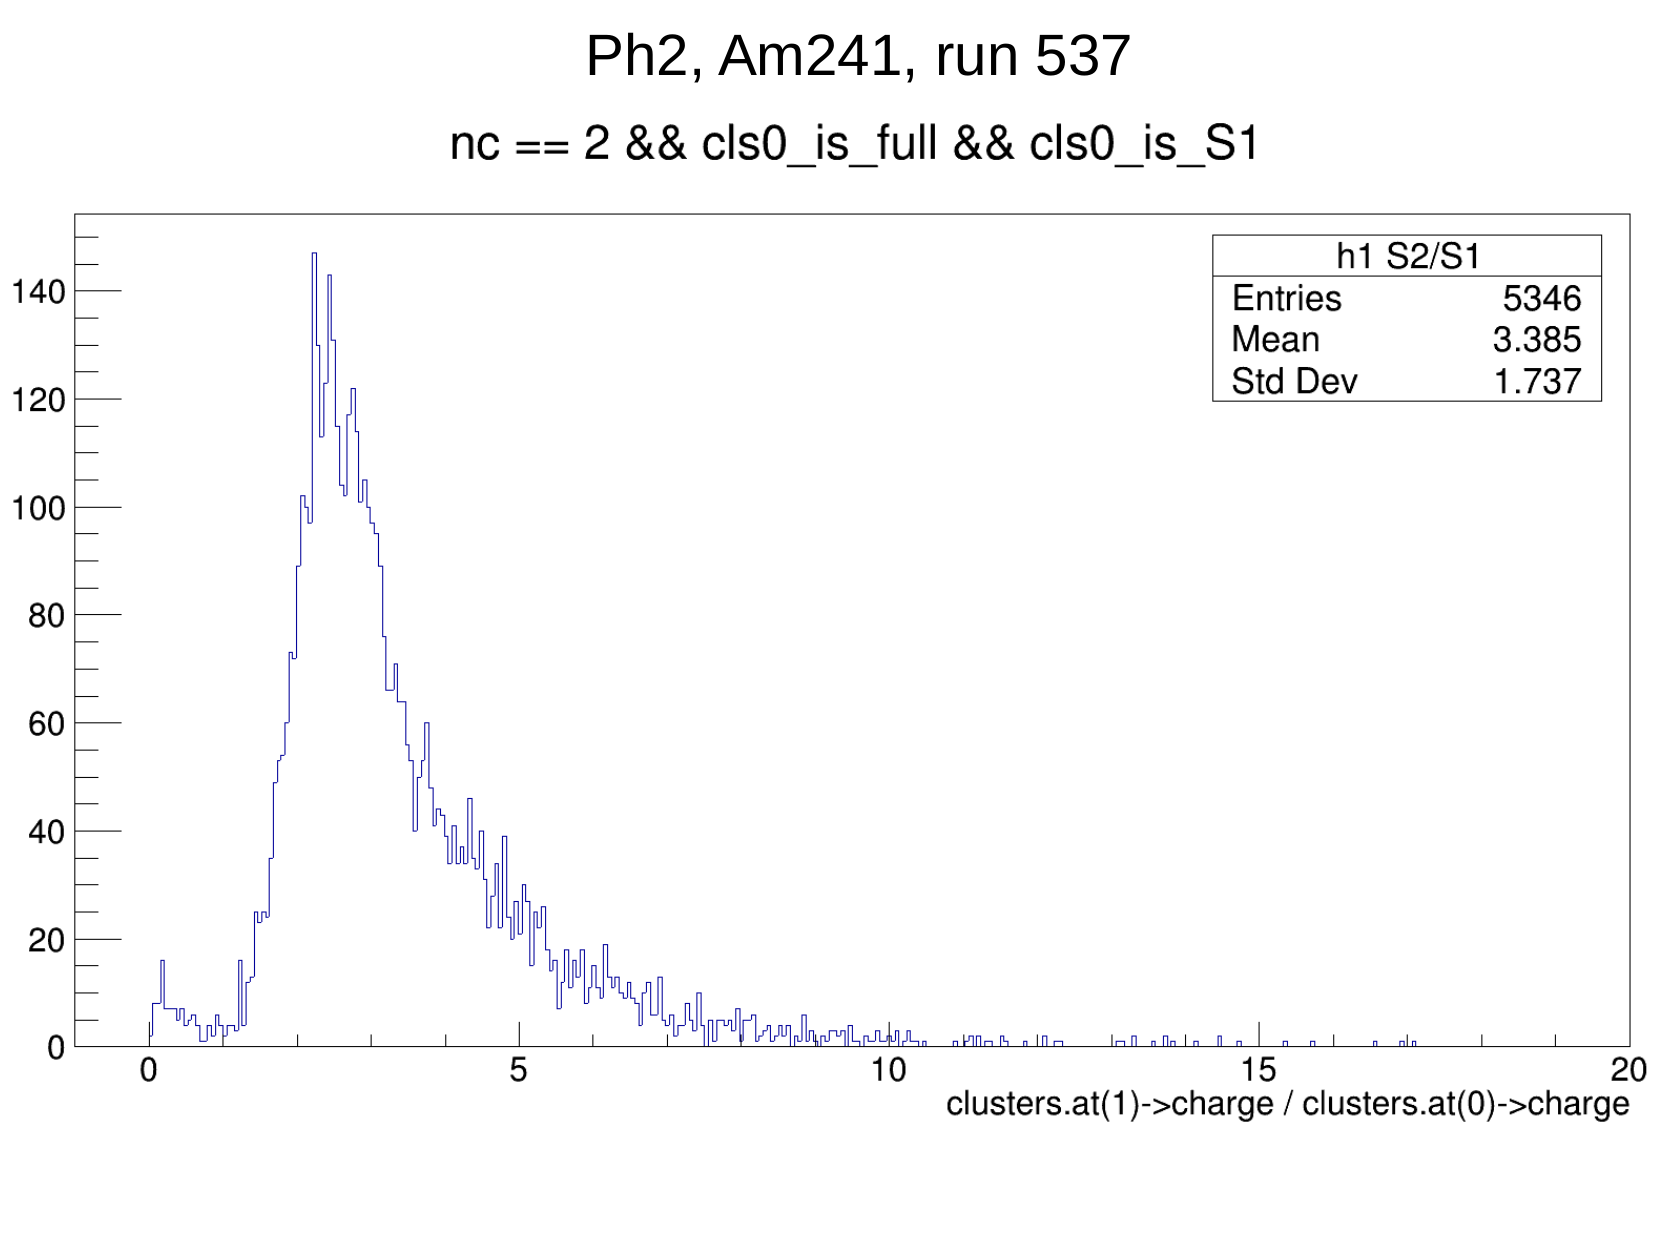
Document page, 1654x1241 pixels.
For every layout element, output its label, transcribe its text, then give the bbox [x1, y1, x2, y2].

picture [6, 120, 1654, 1127]
text_box Ph2, Am241, run 537 [518, 15, 1201, 120]
